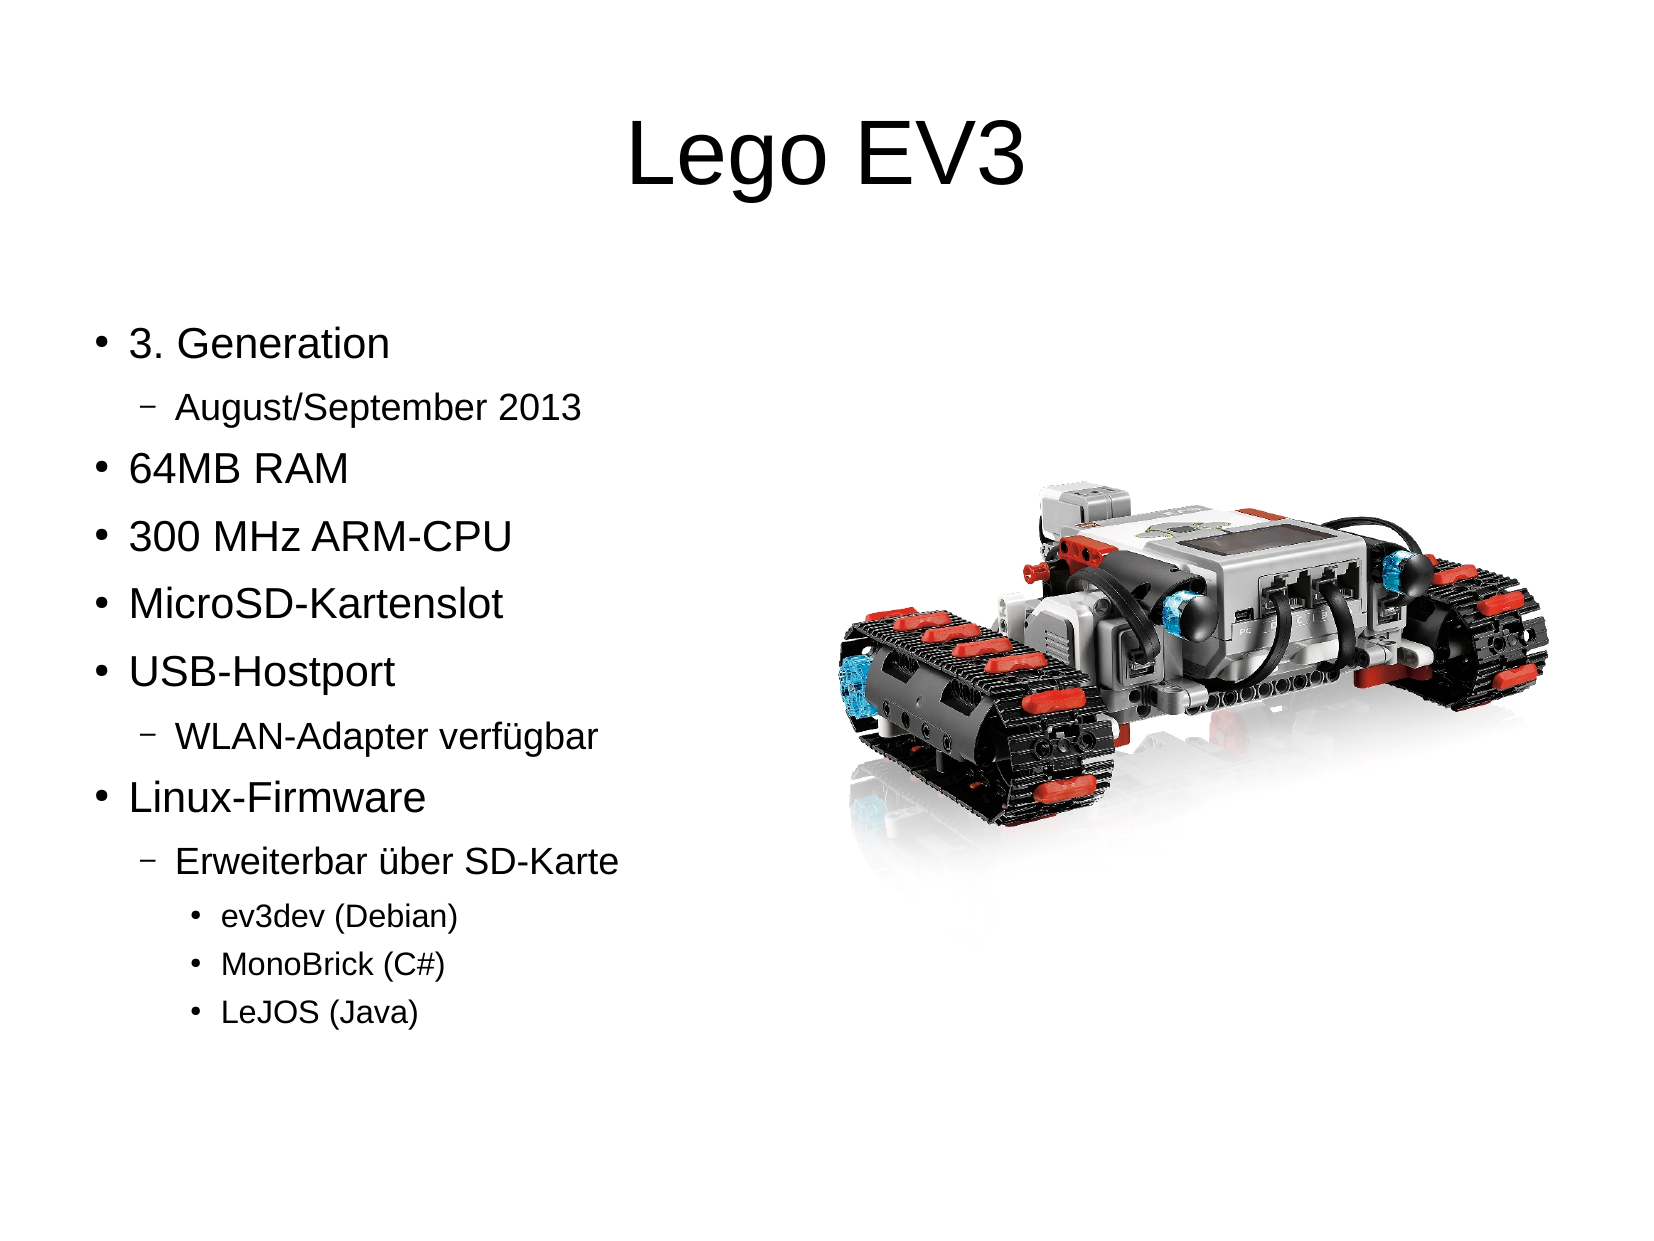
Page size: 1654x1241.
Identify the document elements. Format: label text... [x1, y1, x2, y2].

list 3. Generation August/September 2013 64MB RAM 300 MHz ARM-CPU MicroSD-Kartenslot USB-Hostport WLAN-Adapter verfügbar Linux-Firmware Erweiterbar über SD-Karte ev3dev (Debian) MonoBrick (C#) LeJOS (Java) [82, 318, 793, 1039]
picture [838, 481, 1549, 969]
title Lego EV3 [82, 49, 1571, 257]
